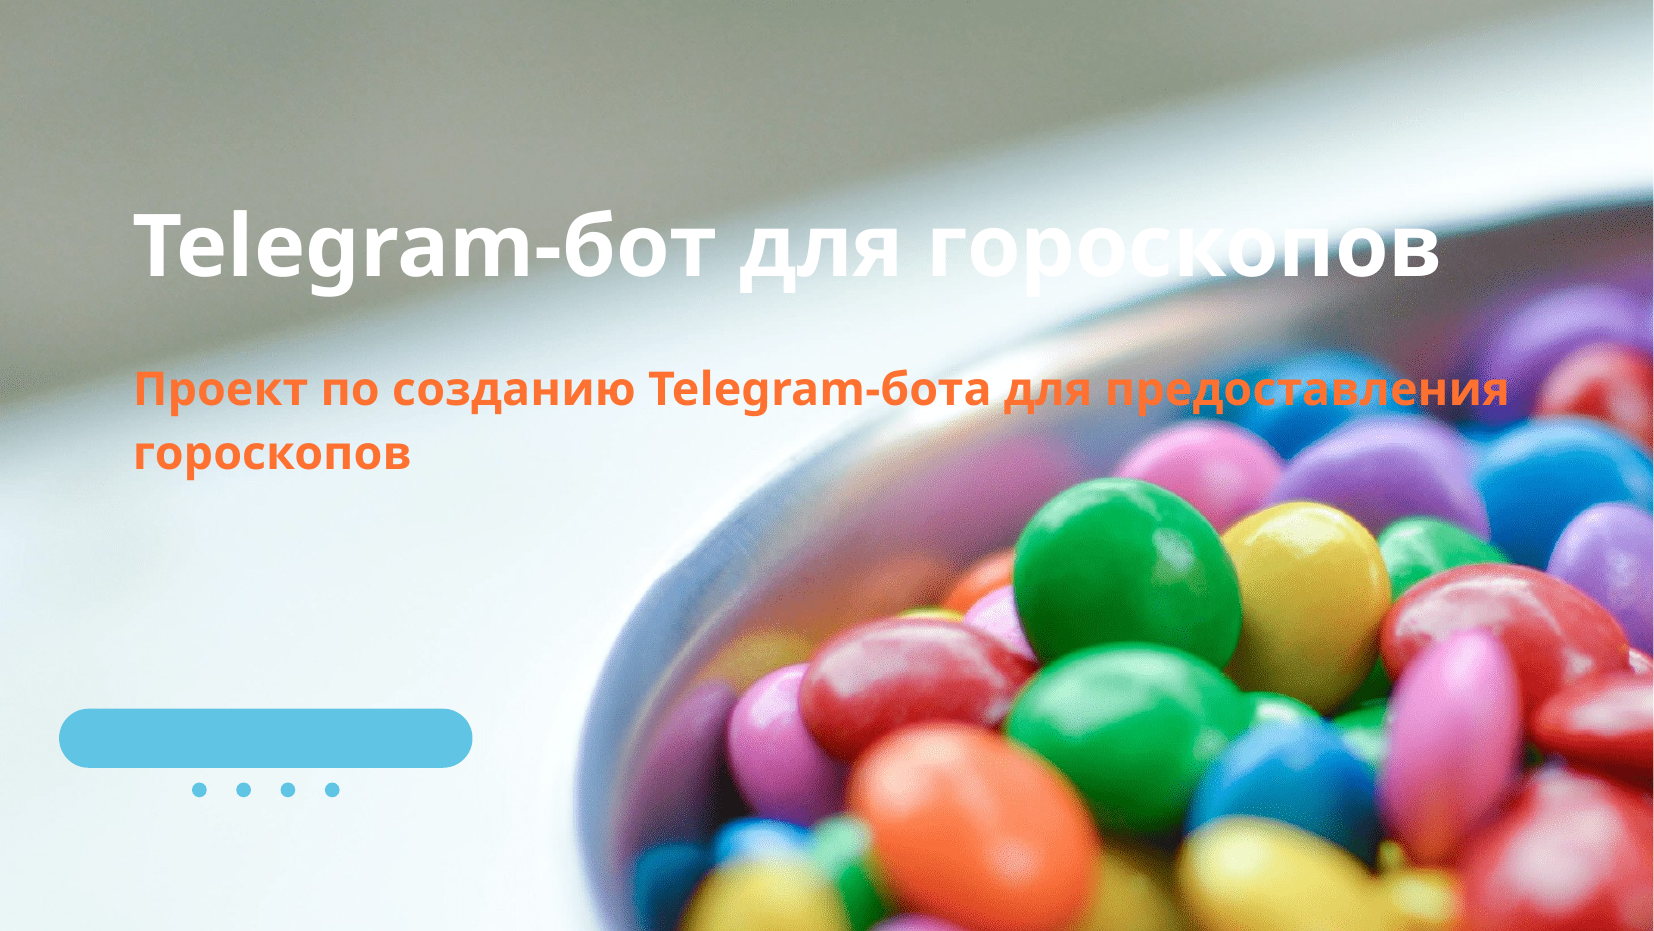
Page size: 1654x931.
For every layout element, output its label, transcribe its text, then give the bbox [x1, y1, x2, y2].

title Telegram-бот для гороскопов [132, 147, 1521, 338]
subtitle Проект по созданию Telegram-бота для предоставления гороскопов [132, 354, 1521, 485]
picture [0, 0, 1654, 931]
